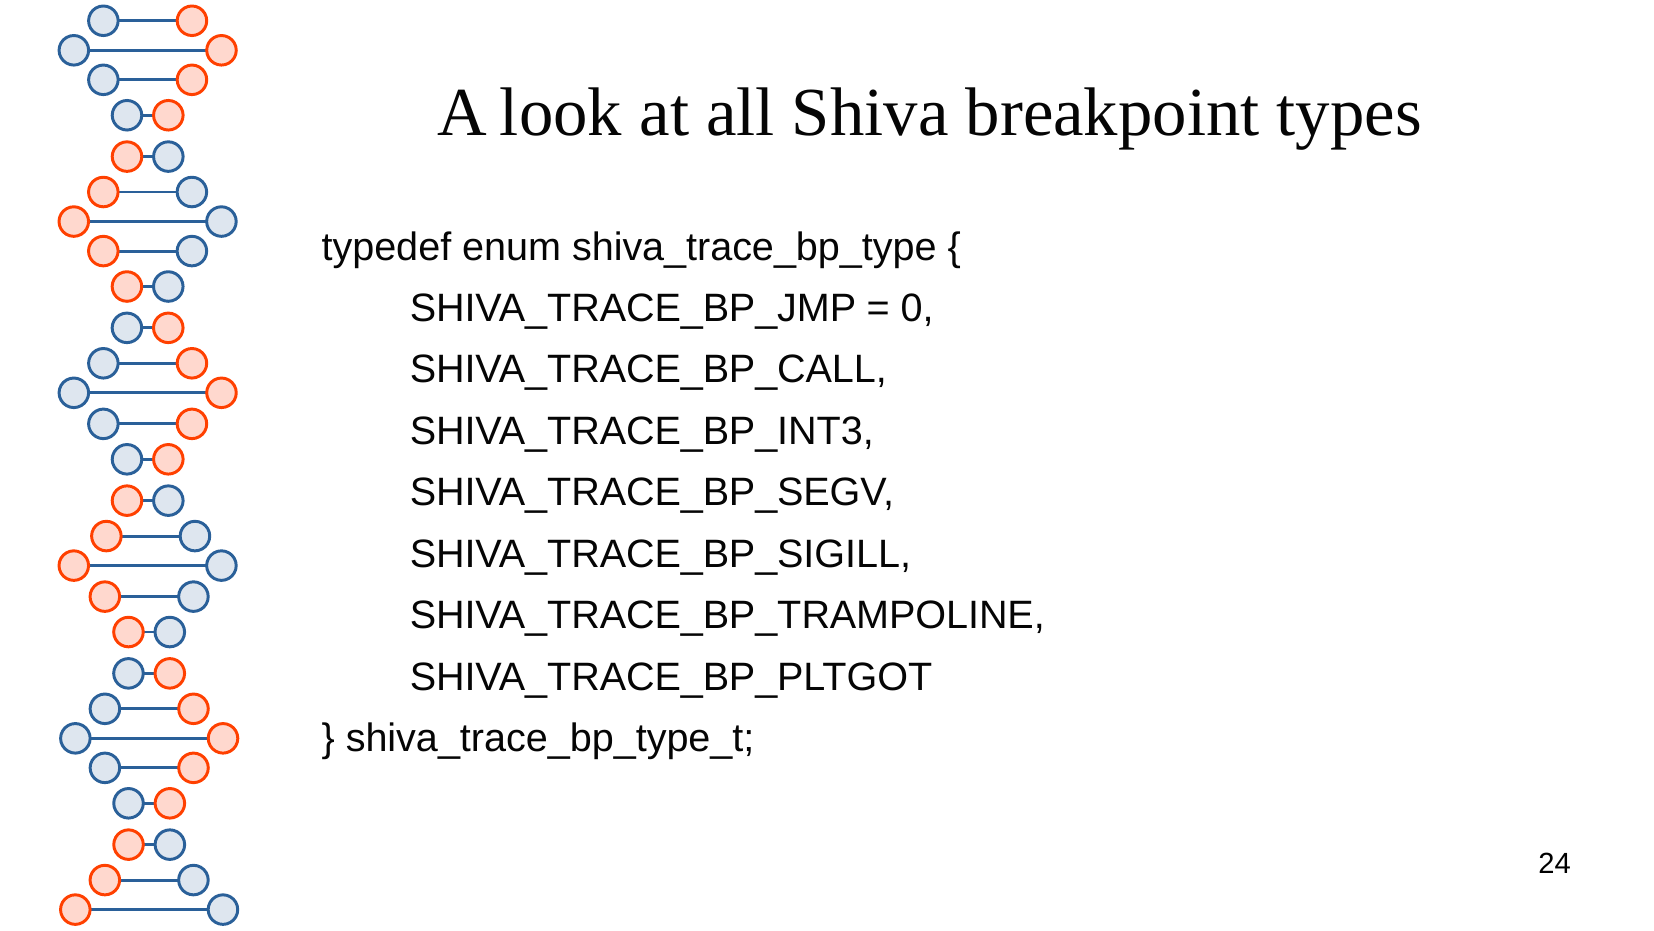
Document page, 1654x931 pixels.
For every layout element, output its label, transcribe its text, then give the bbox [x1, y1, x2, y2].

title A look at all Shiva breakpoint types [265, 35, 1595, 189]
list typedef enum shiva_trace_bp_type { SHIVA_TRACE_BP_JMP = 0, SHIVA_TRACE_BP_CALL, SHIVA_TRACE_BP_INT3, SHIVA_TRACE_BP_SEGV, SHIVA_TRACE_BP_SIGILL, SHIVA_TRACE_BP_TRAMPOLINE, SHIVA_TRACE_BP_PLTGOT } shiva_trace_bp_type_t; [265, 224, 1595, 764]
